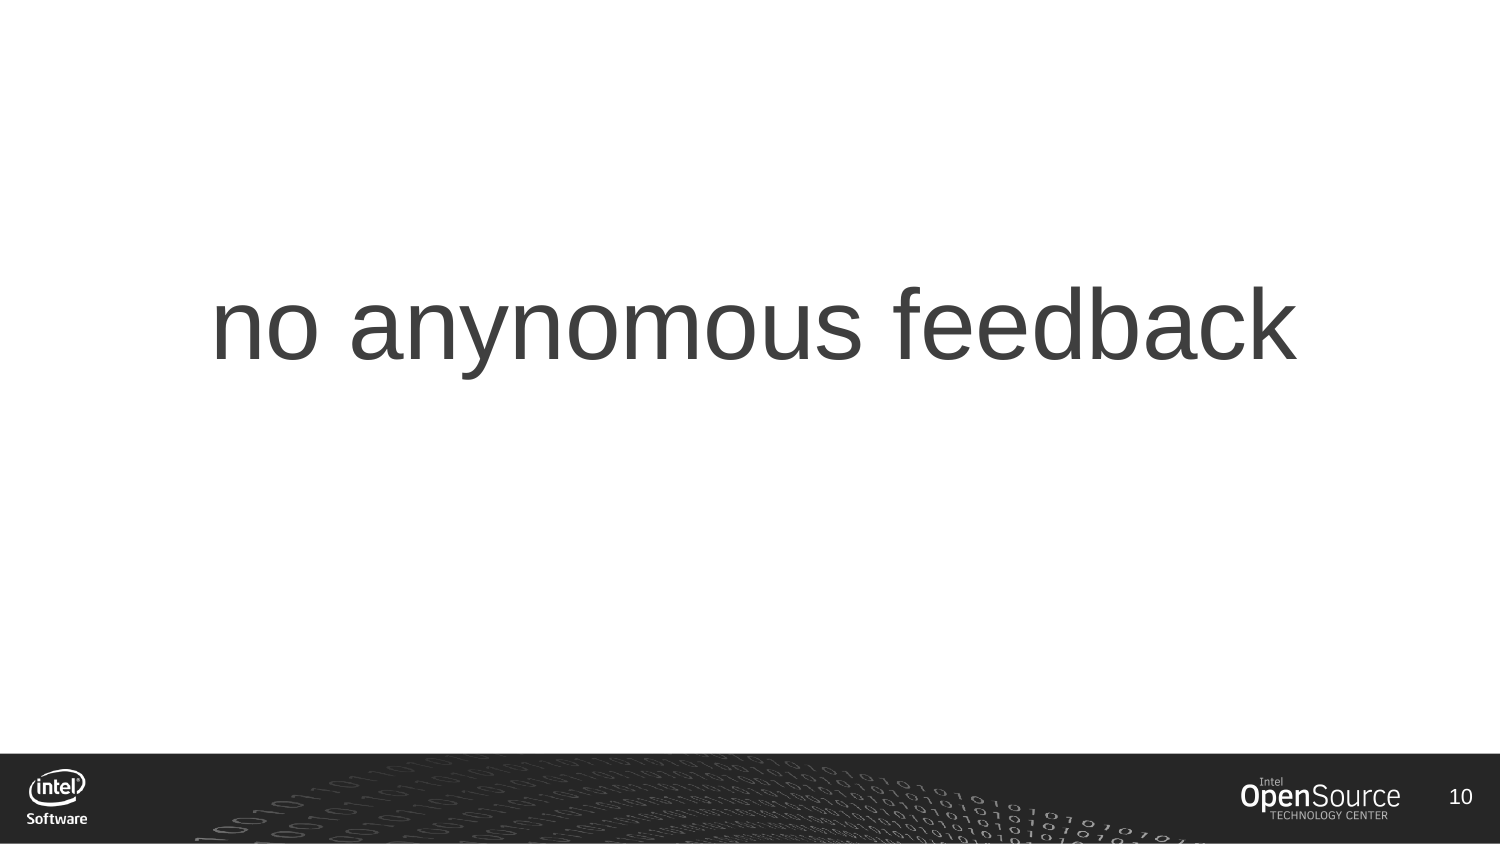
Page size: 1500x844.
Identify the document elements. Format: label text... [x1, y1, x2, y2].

title no anynomous feedback [79, 259, 1430, 413]
picture [1220, 757, 1418, 839]
picture [27, 753, 87, 844]
